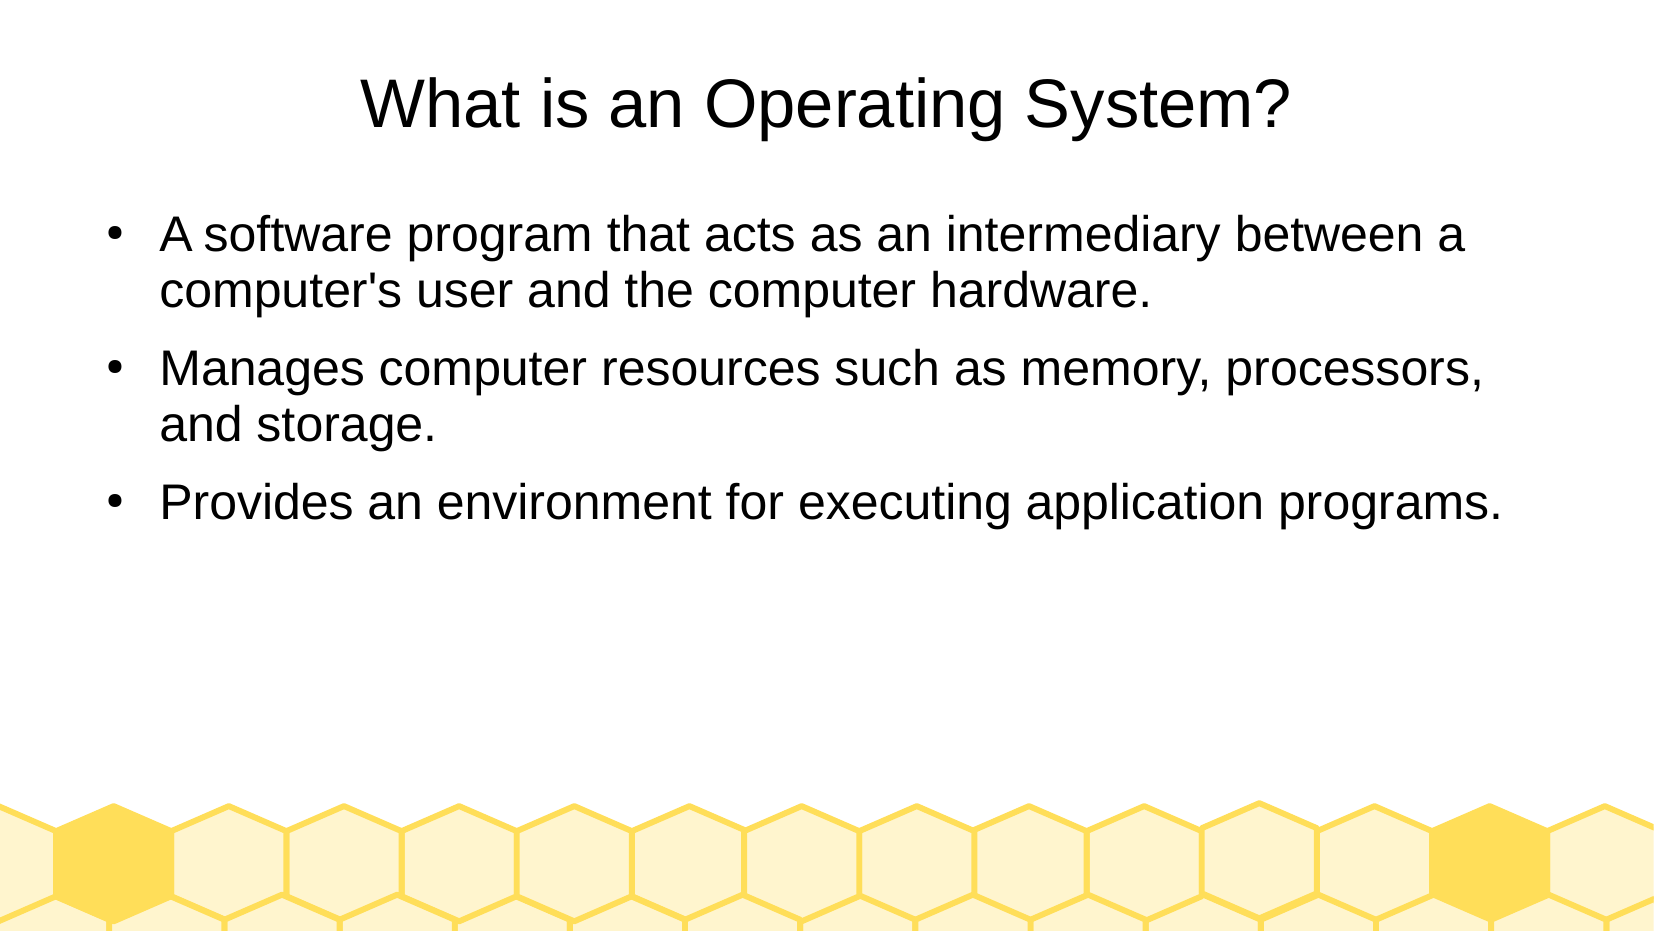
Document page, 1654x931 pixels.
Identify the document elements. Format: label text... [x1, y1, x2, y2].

list A software program that acts as an intermediary between a computer's user and the computer hardware. Manages computer resources such as memory, processors, and storage. Provides an environment for executing application programs. [88, 206, 1565, 739]
title What is an Operating System? [88, 29, 1565, 178]
